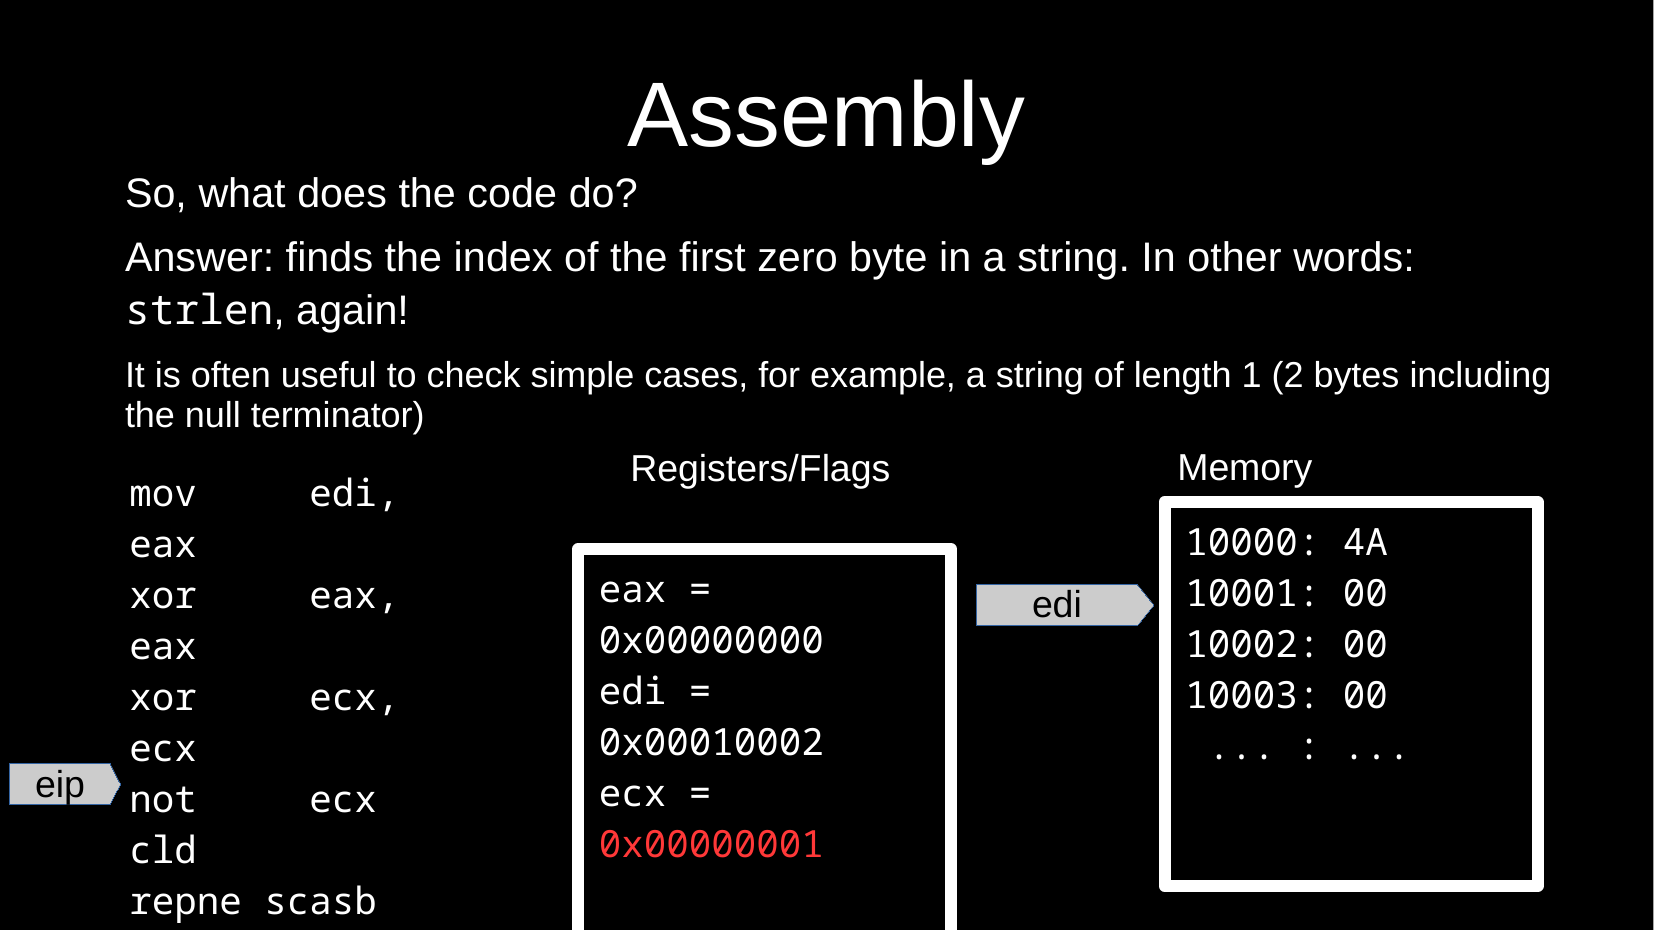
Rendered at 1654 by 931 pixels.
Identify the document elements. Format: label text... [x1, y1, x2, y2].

title Assembly [82, 37, 1571, 193]
text_box 10000: 4A 10001: 00 10002: 00 10003: 00 ... : ... [1164, 501, 1538, 792]
text_box mov edi, eax xor eax, eax xor ecx, ecx not ecx cld repne scasb inc ecx not ecx mov eax, ecx ... [114, 459, 488, 887]
text_box eip [70, 779, 80, 795]
list So, what does the code do? Answer: finds the index of the first zero byte in a string. In other words: strlen, again! It is often useful to check simple cases, for example, a string of length 1 (2 bytes including the null terminator) [80, 170, 1570, 441]
text_box eax = 0x00000000 edi = 0x00010002 ecx = 0x00000001 DF: 0 ZF: 1 [578, 549, 952, 764]
text_box Registers/Flags [615, 440, 916, 498]
text_box eip [9, 763, 121, 805]
text_box edi [976, 584, 1154, 626]
text_box Memory [1162, 439, 1463, 496]
